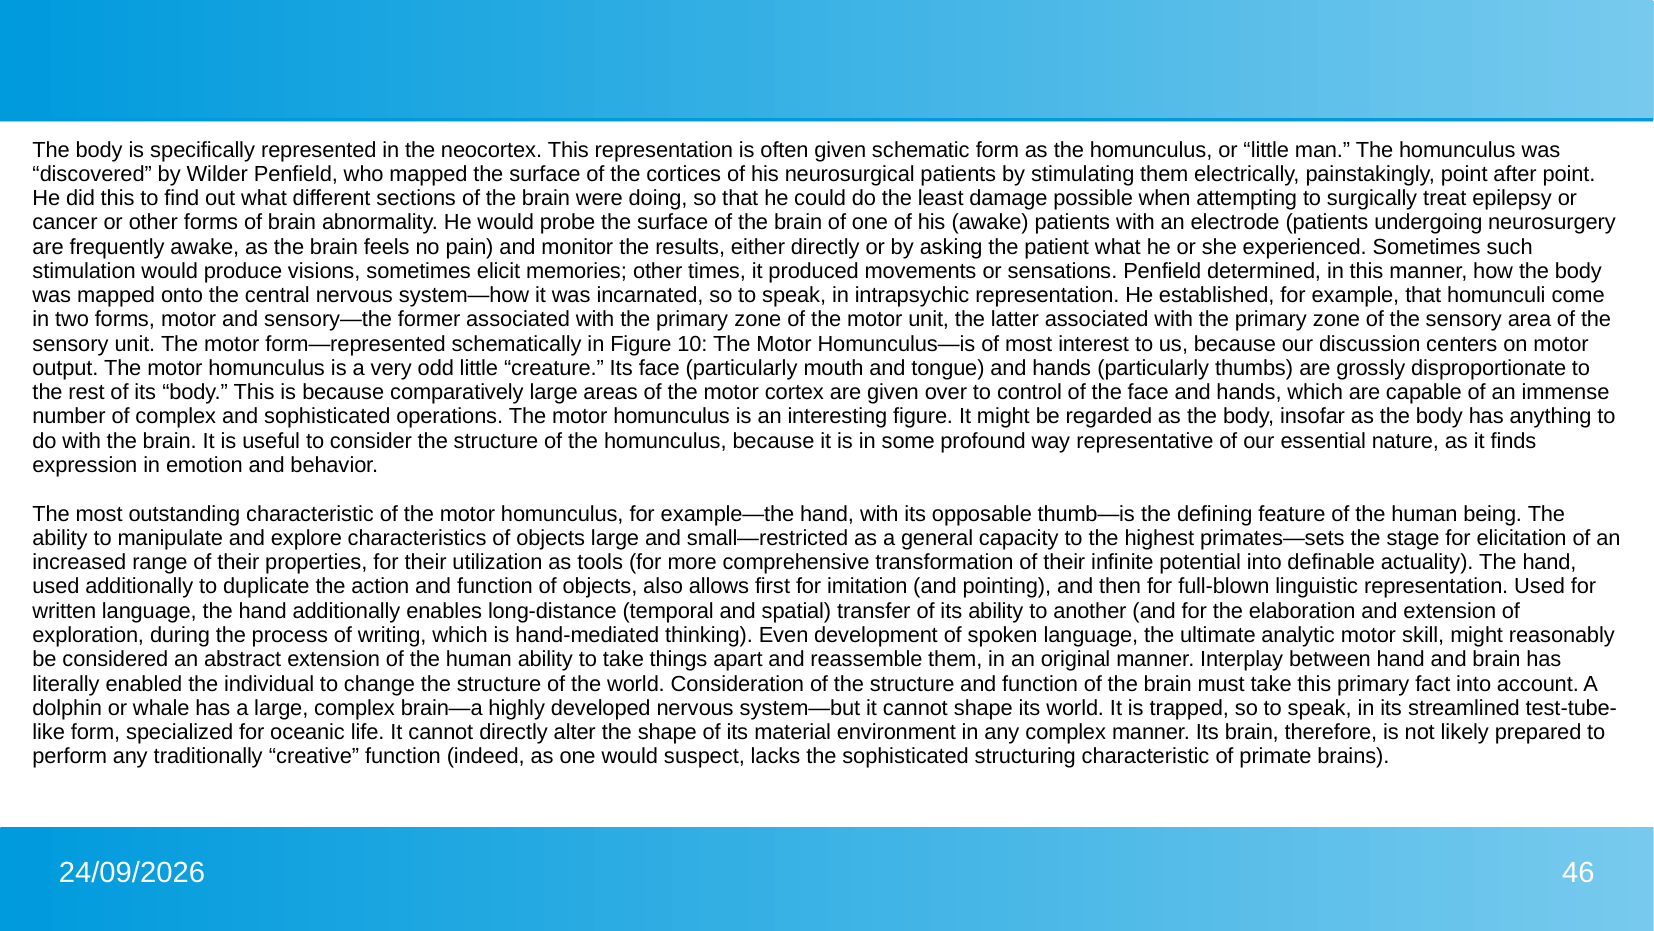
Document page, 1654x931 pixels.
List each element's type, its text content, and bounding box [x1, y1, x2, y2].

text_box The body is specifically represented in the neocortex. This representation is often given schematic form as the homunculus, or “little man.” The homunculus was “discovered” by Wilder Penfield, who mapped the surface of the cortices of his neurosurgical patients by stimulating them electrically, painstakingly, point after point. He did this to find out what different sections of the brain were doing, so that he could do the least damage possible when attempting to surgically treat epilepsy or cancer or other forms of brain abnormality. He would probe the surface of the brain of one of his (awake) patients with an electrode (patients undergoing neurosurgery are frequently awake, as the brain feels no pain) and monitor the results, either directly or by asking the patient what he or she experienced. Sometimes such stimulation would produce visions, sometimes elicit memories; other times, it produced movements or sensations. Penfield determined, in this manner, how the body was mapped onto the central nervous system—how it was incarnated, so to speak, in intrapsychic representation. He established, for example, that homunculi come in two forms, motor and sensory—the former associated with the primary zone of the motor unit, the latter associated with the primary zone of the sensory area of the sensory unit. The motor form—represented schematically in Figure 10: The Motor Homunculus—is of most interest to us, because our discussion centers on motor output. The motor homunculus is a very odd little “creature.” Its face (particularly mouth and tongue) and hands (particularly thumbs) are grossly disproportionate to the rest of its “body.” This is because comparatively large areas of the motor cortex are given over to control of the face and hands, which are capable of an immense number of complex and sophisticated operations. The motor homunculus is an interesting figure. It might be regarded as the body, insofar as the body has anything to do with the brain. It is useful to consider the structure of the homunculus, because it is in some profound way representative of our essential nature, as it finds expression in emotion and behavior. The most outstanding characteristic of the motor homunculus, for example—the hand, with its opposable thumb—is the defining feature of the human being. The ability to manipulate and explore characteristics of objects large and small—restricted as a general capacity to the highest primates—sets the stage for elicitation of an increased range of their properties, for their utilization as tools (for more comprehensive transformation of their infinite potential into definable actuality). The hand, used additionally to duplicate the action and function of objects, also allows first for imitation (and pointing), and then for full-blown linguistic representation. Used for written language, the hand additionally enables long-distance (temporal and spatial) transfer of its ability to another (and for the elaboration and extension of exploration, during the process of writing, which is hand-mediated thinking). Even development of spoken language, the ultimate analytic motor skill, might reasonably be considered an abstract extension of the human ability to take things apart and reassemble them, in an original manner. Interplay between hand and brain has literally enabled the individual to change the structure of the world. Consideration of the structure and function of the brain must take this primary fact into account. A dolphin or whale has a large, complex brain—a highly developed nervous system—but it cannot shape its world. It is trapped, so to speak, in its streamlined test-tube-like form, specialized for oceanic life. It cannot directly alter the shape of its material environment in any complex manner. Its brain, therefore, is not likely prepared to perform any traditionally “creative” function (indeed, as one would suspect, lacks the sophisticated structuring characteristic of primate brains). [17, 129, 1642, 801]
